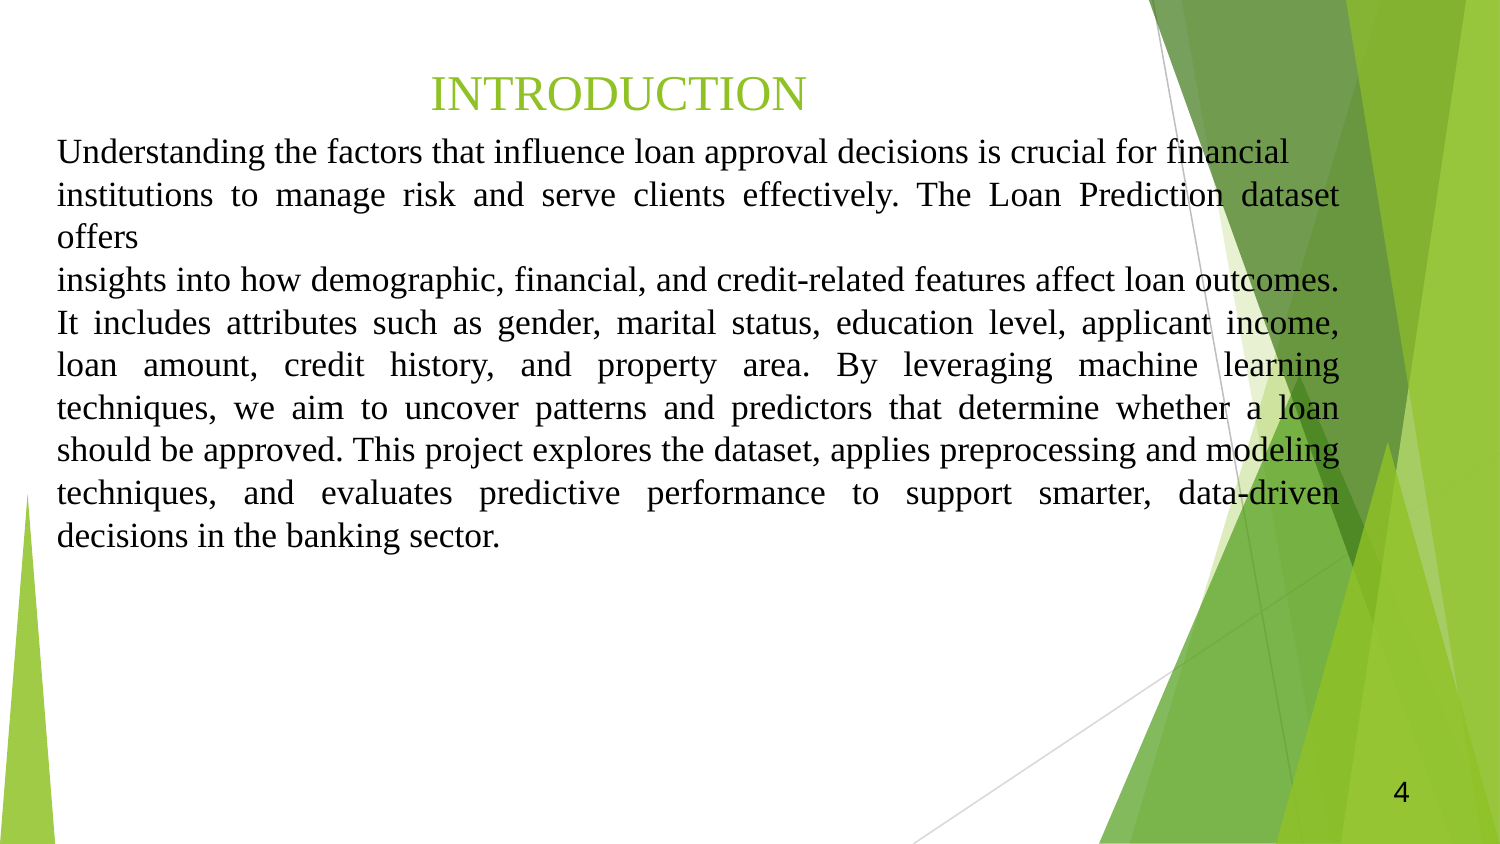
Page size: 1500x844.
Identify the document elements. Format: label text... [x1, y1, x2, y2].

title INTRODUCTION [116, 52, 1122, 121]
text_box [1378, 766, 1469, 832]
list Understanding the factors that influence loan approval decisions is crucial for financial institutions to manage risk and serve clients effectively. The Loan Prediction dataset offers insights into how demographic, financial, and credit-related features affect loan outcomes. It includes attributes such as gender, marital status, education level, applicant income, loan amount, credit history, and property area. By leveraging machine learning techniques, we aim to uncover patterns and predictors that determine whether a loan should be approved. This project explores the dataset, applies preprocessing and modeling techniques, and evaluates predictive performance to support smarter, data-driven decisions in the banking sector. [42, 121, 1356, 723]
